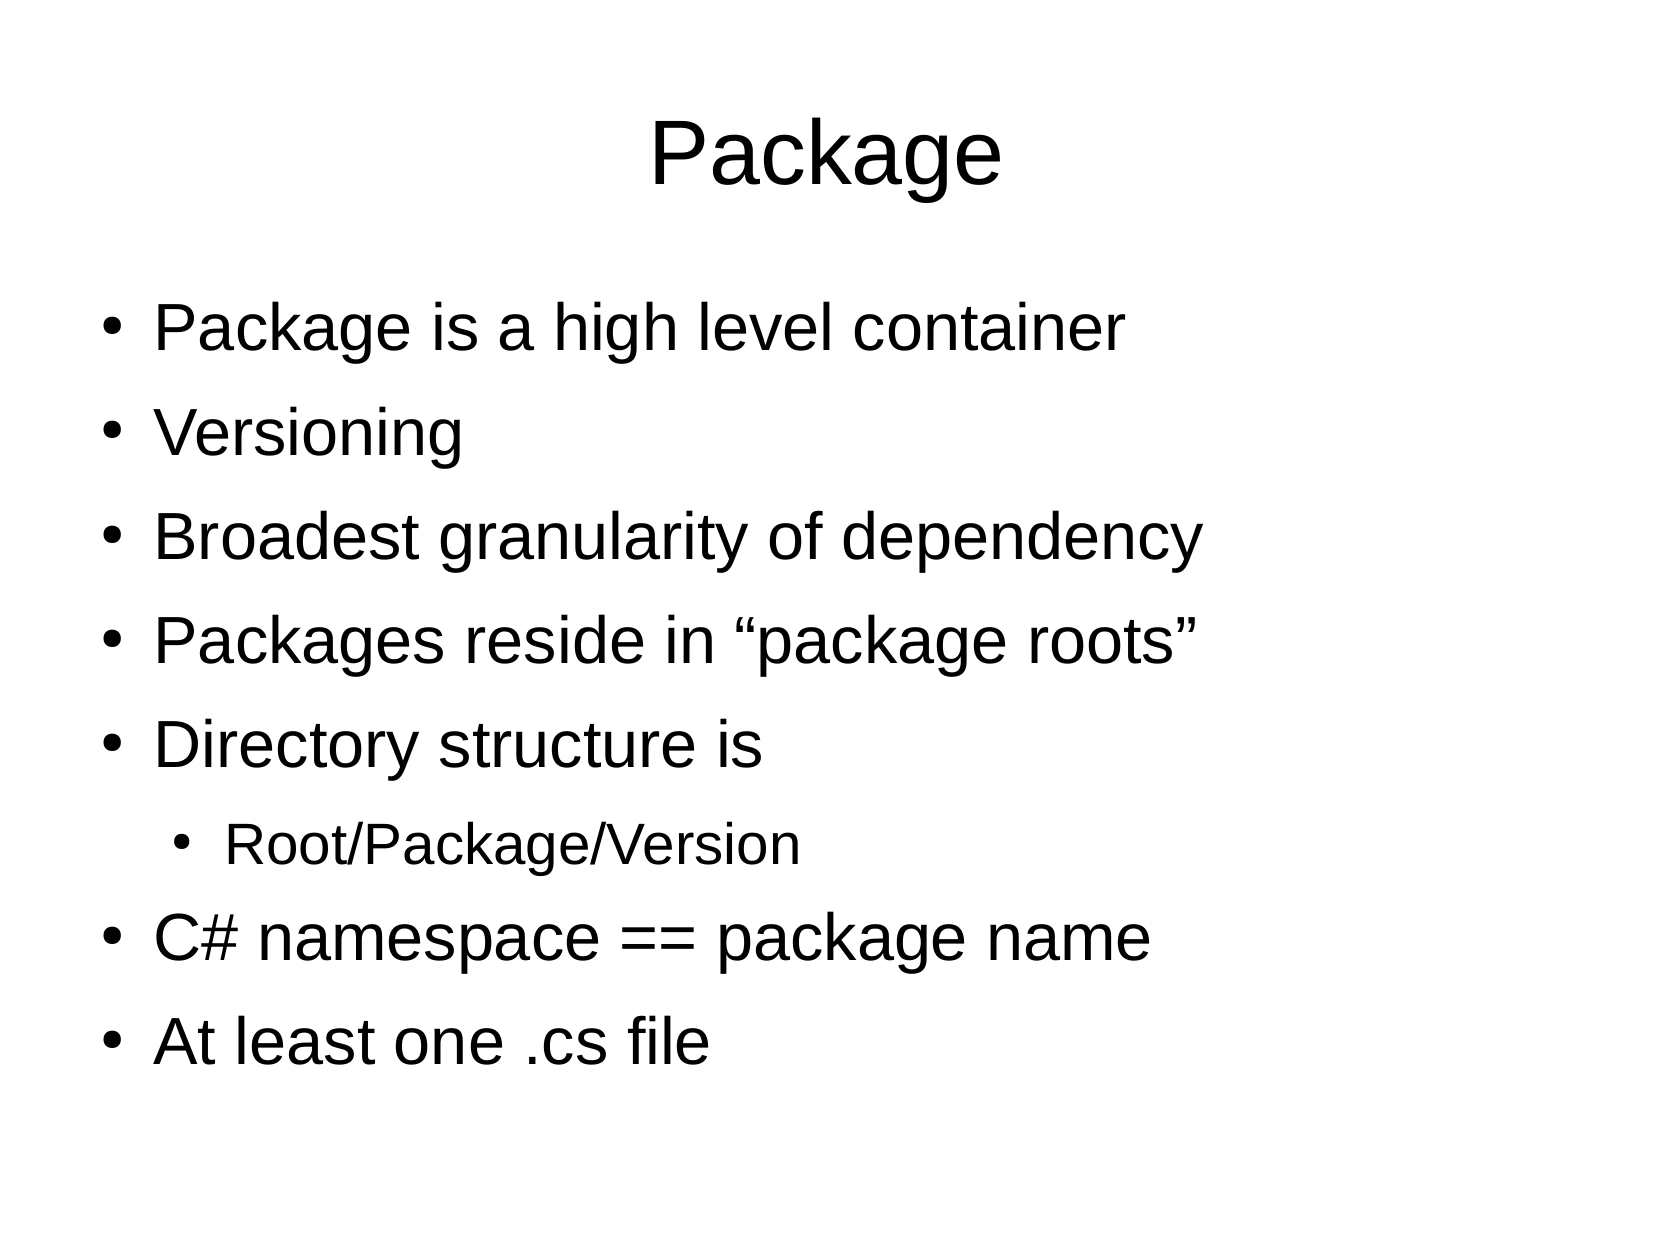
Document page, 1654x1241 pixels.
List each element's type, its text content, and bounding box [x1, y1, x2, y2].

title Package [82, 49, 1571, 257]
list Package is a high level container Versioning Broadest granularity of dependency Packages reside in “package roots” Directory structure is Root/Package/Version C# namespace == package name At least one .cs file [82, 290, 1571, 1109]
